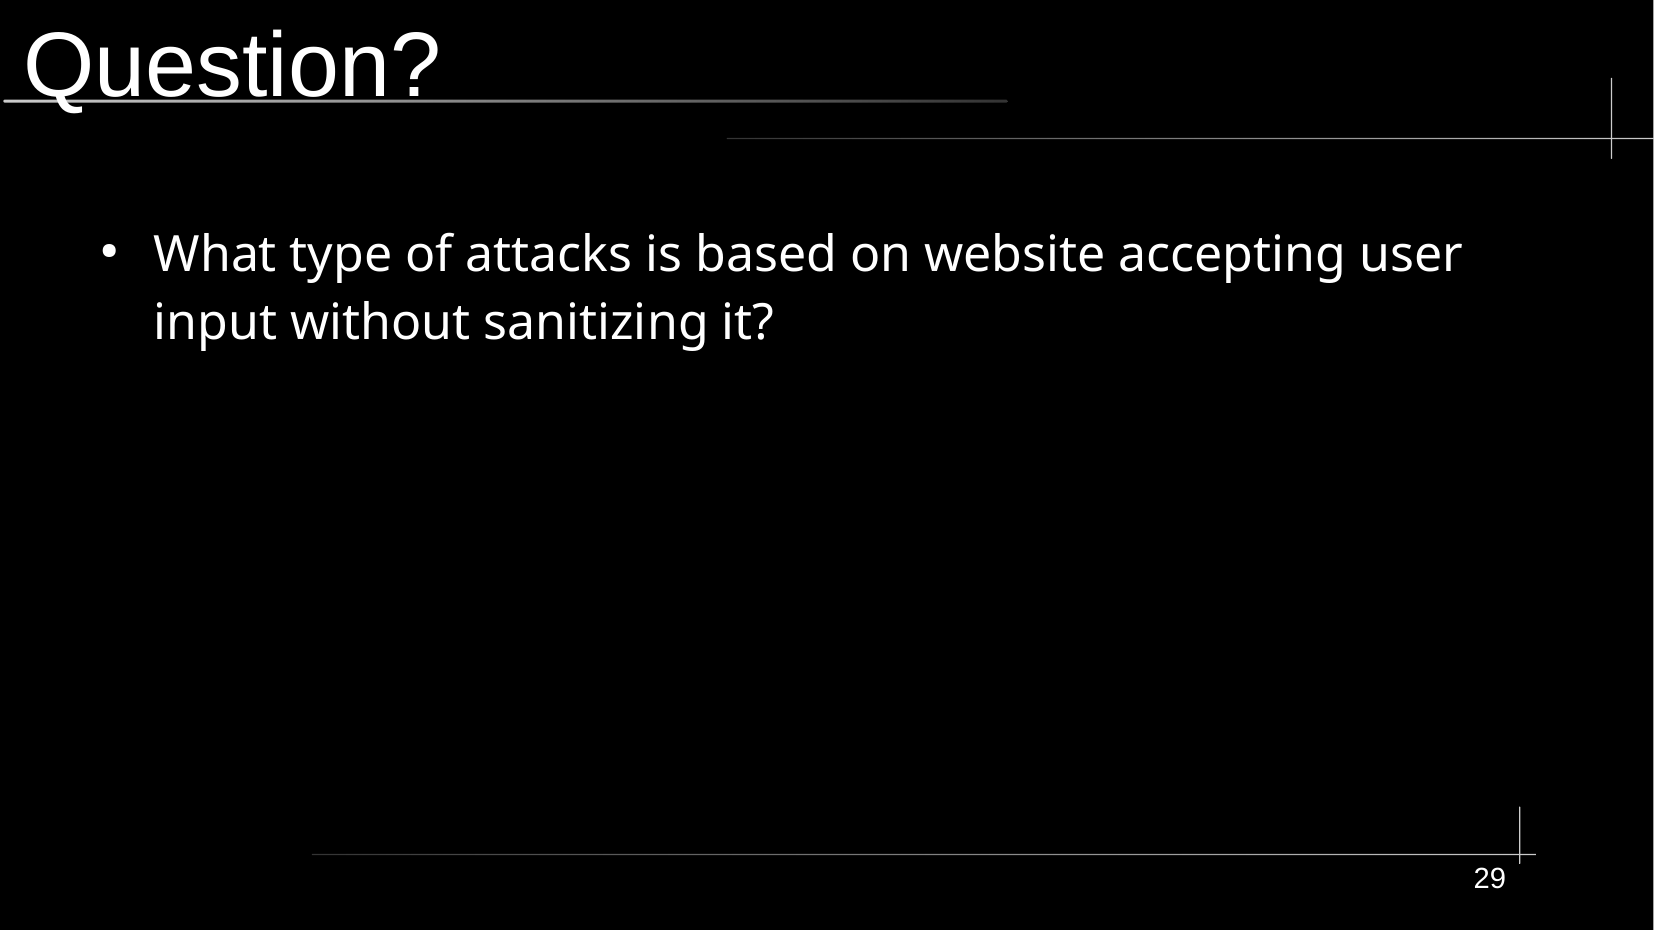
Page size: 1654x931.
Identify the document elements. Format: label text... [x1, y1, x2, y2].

title Question? [23, 11, 1589, 119]
list What type of attacks is based on website accepting user input without sanitizing it? [82, 217, 1571, 758]
